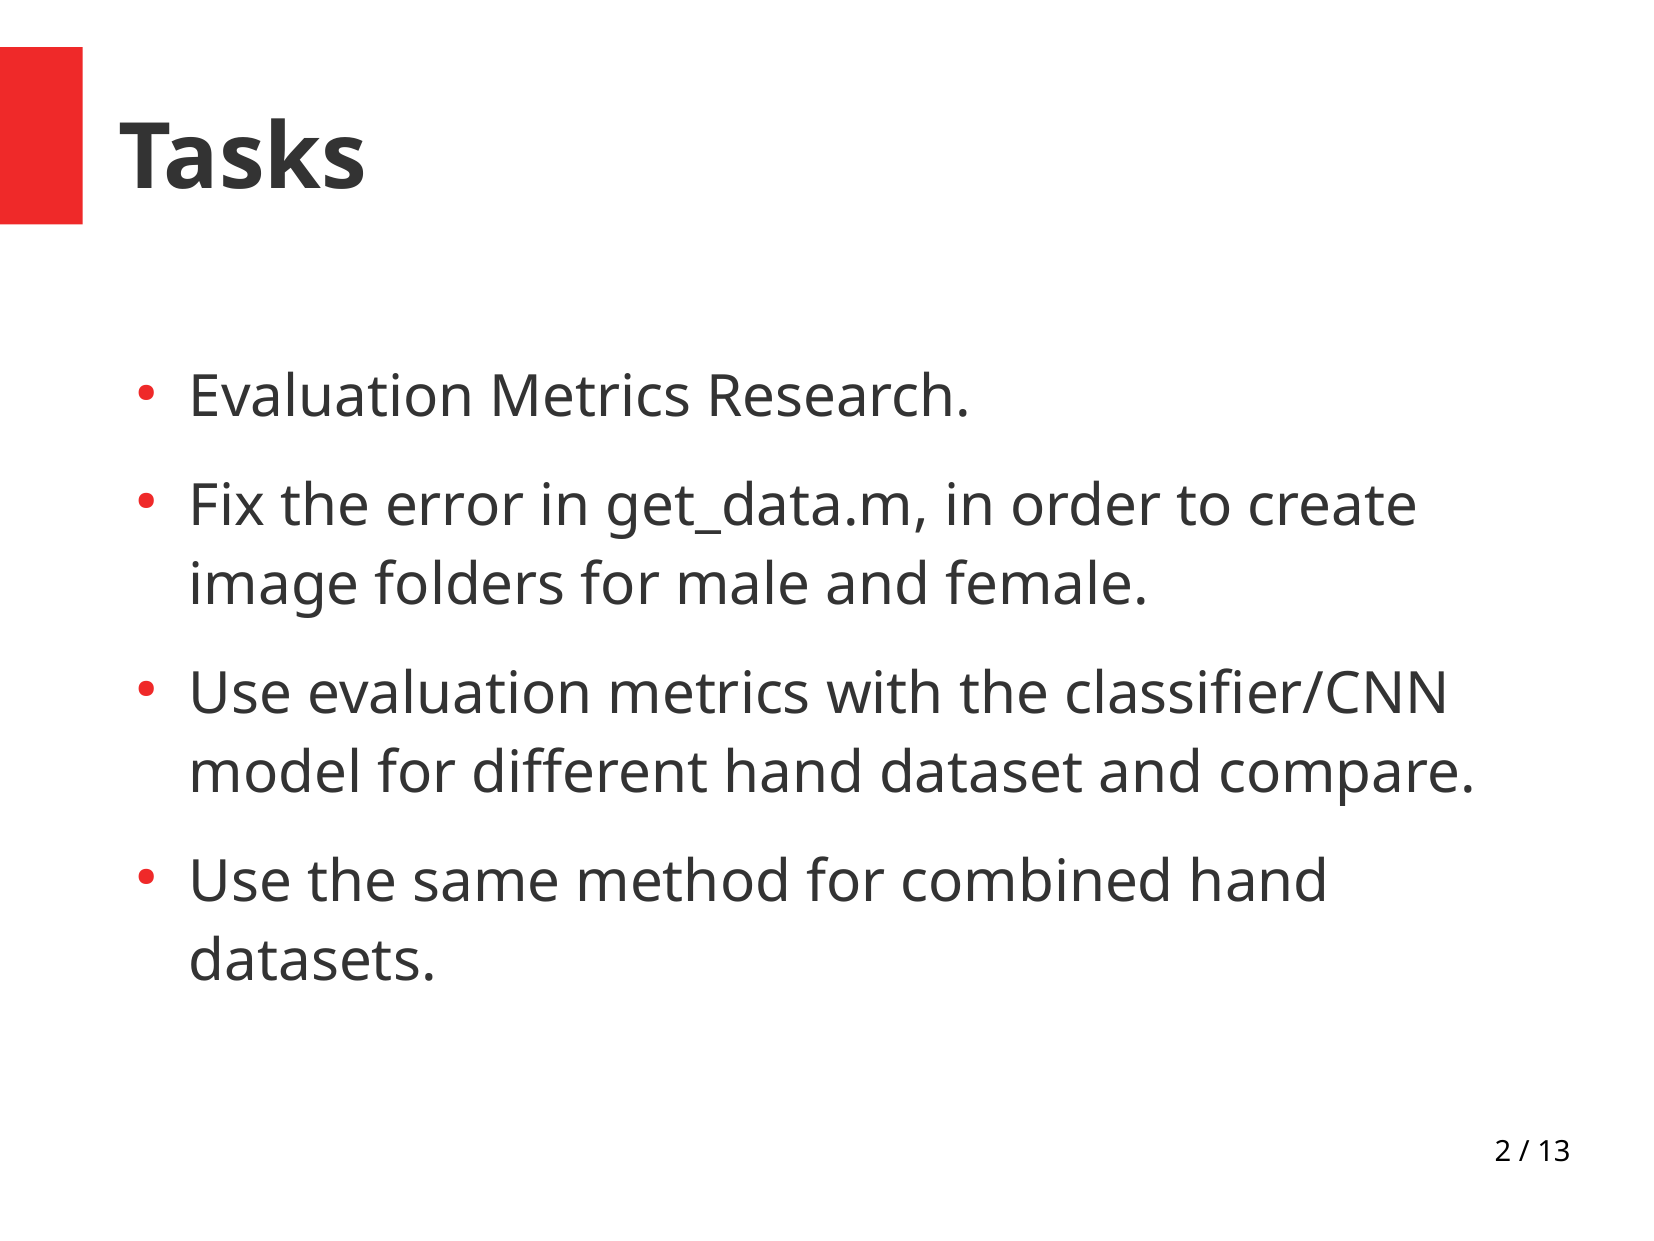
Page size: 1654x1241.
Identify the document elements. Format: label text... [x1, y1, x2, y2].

title Tasks [118, 49, 1571, 257]
list Evaluation Metrics Research. Fix the error in get_data.m, in order to create image folders for male and female. Use evaluation metrics with the classifier/CNN model for different hand dataset and compare. Use the same method for combined hand datasets. [118, 354, 1536, 1074]
